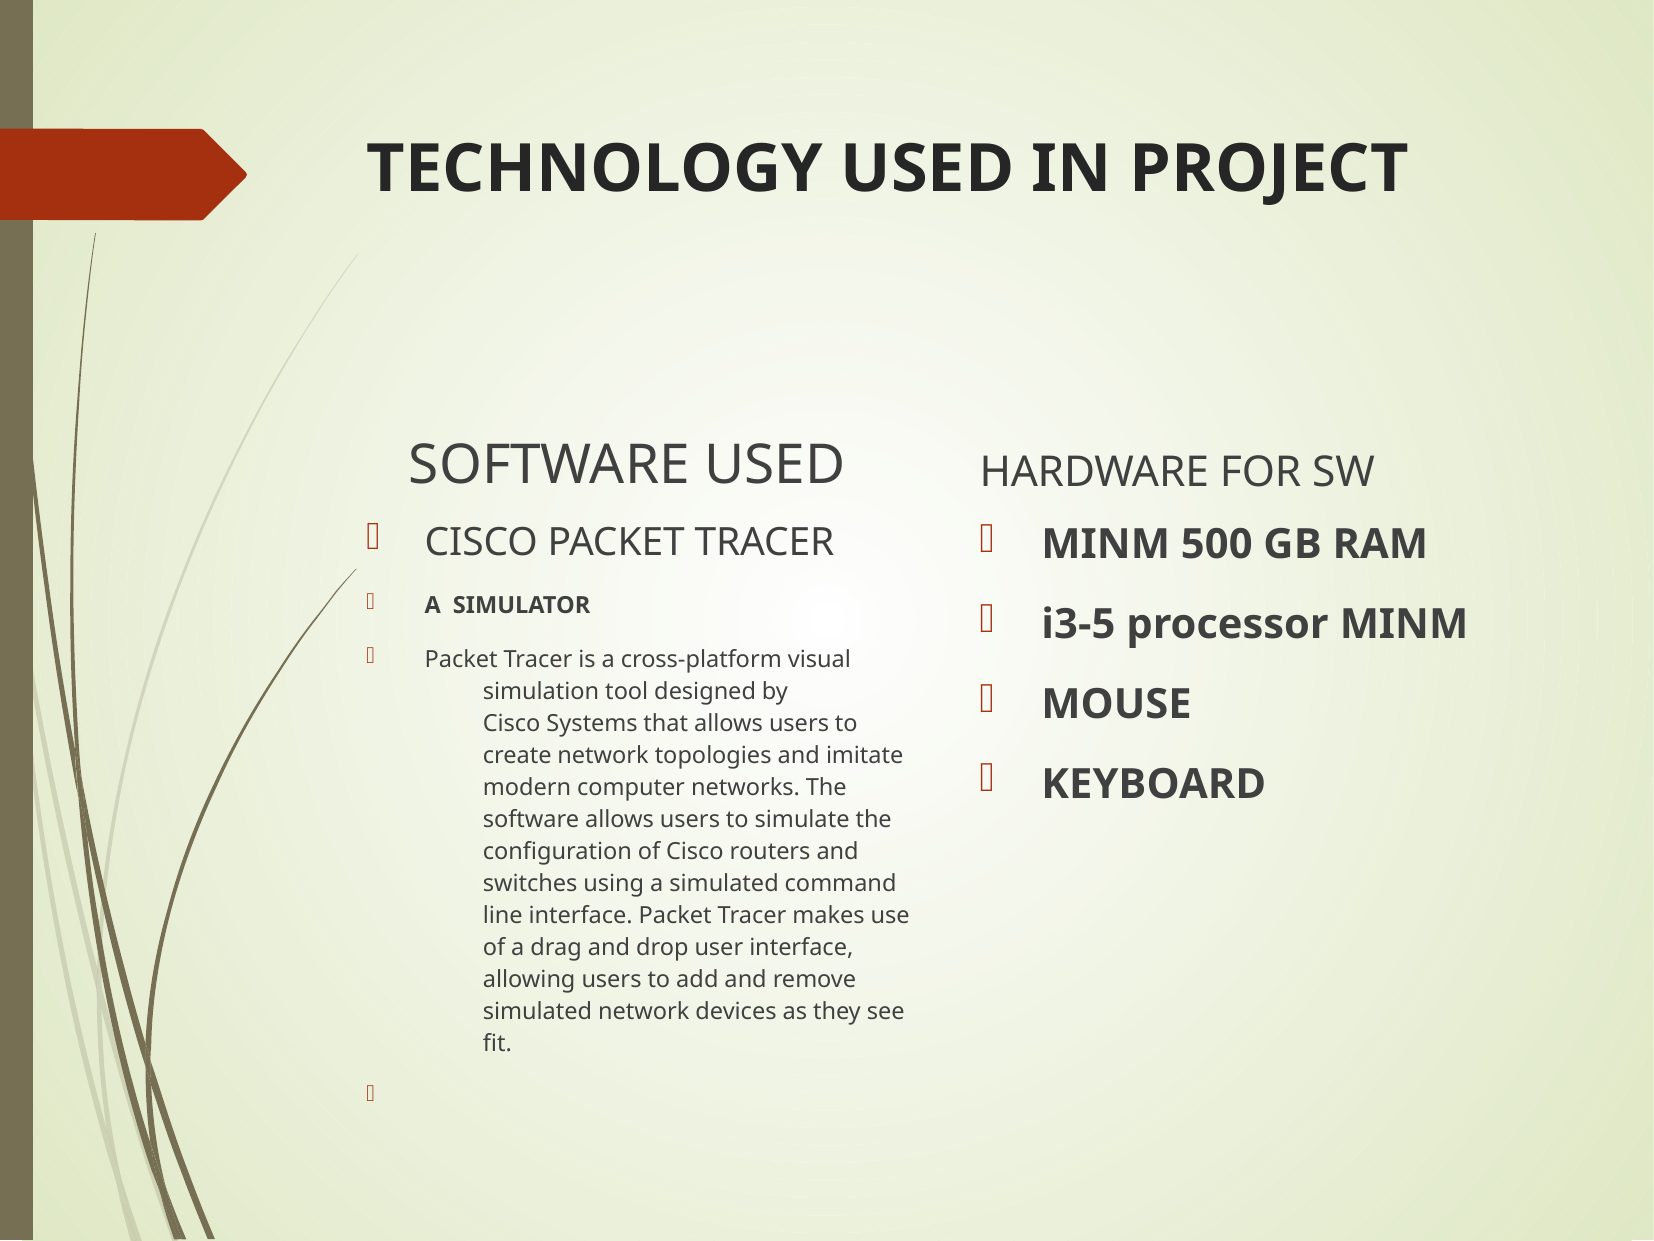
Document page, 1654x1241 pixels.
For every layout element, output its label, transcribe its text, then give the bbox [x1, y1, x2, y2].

list SOFTWARE USED [351, 402, 930, 506]
title TECHNOLOGY USED IN PROJECT [351, 112, 1544, 345]
list HARDWARE FOR SW [964, 402, 1543, 506]
list CISCO PACKET TRACER A SIMULATOR Packet Tracer is a cross-platform visual simulation tool designed by Cisco Systems that allows users to create network topologies and imitate modern computer networks. The software allows users to simulate the configuration of Cisco routers and switches using a simulated command line interface. Packet Tracer makes use of a drag and drop user interface, allowing users to add and remove simulated network devices as they see fit. [351, 506, 930, 1069]
list MINM 500 GB RAM i3-5 processor MINM MOUSE KEYBOARD [964, 506, 1543, 1068]
